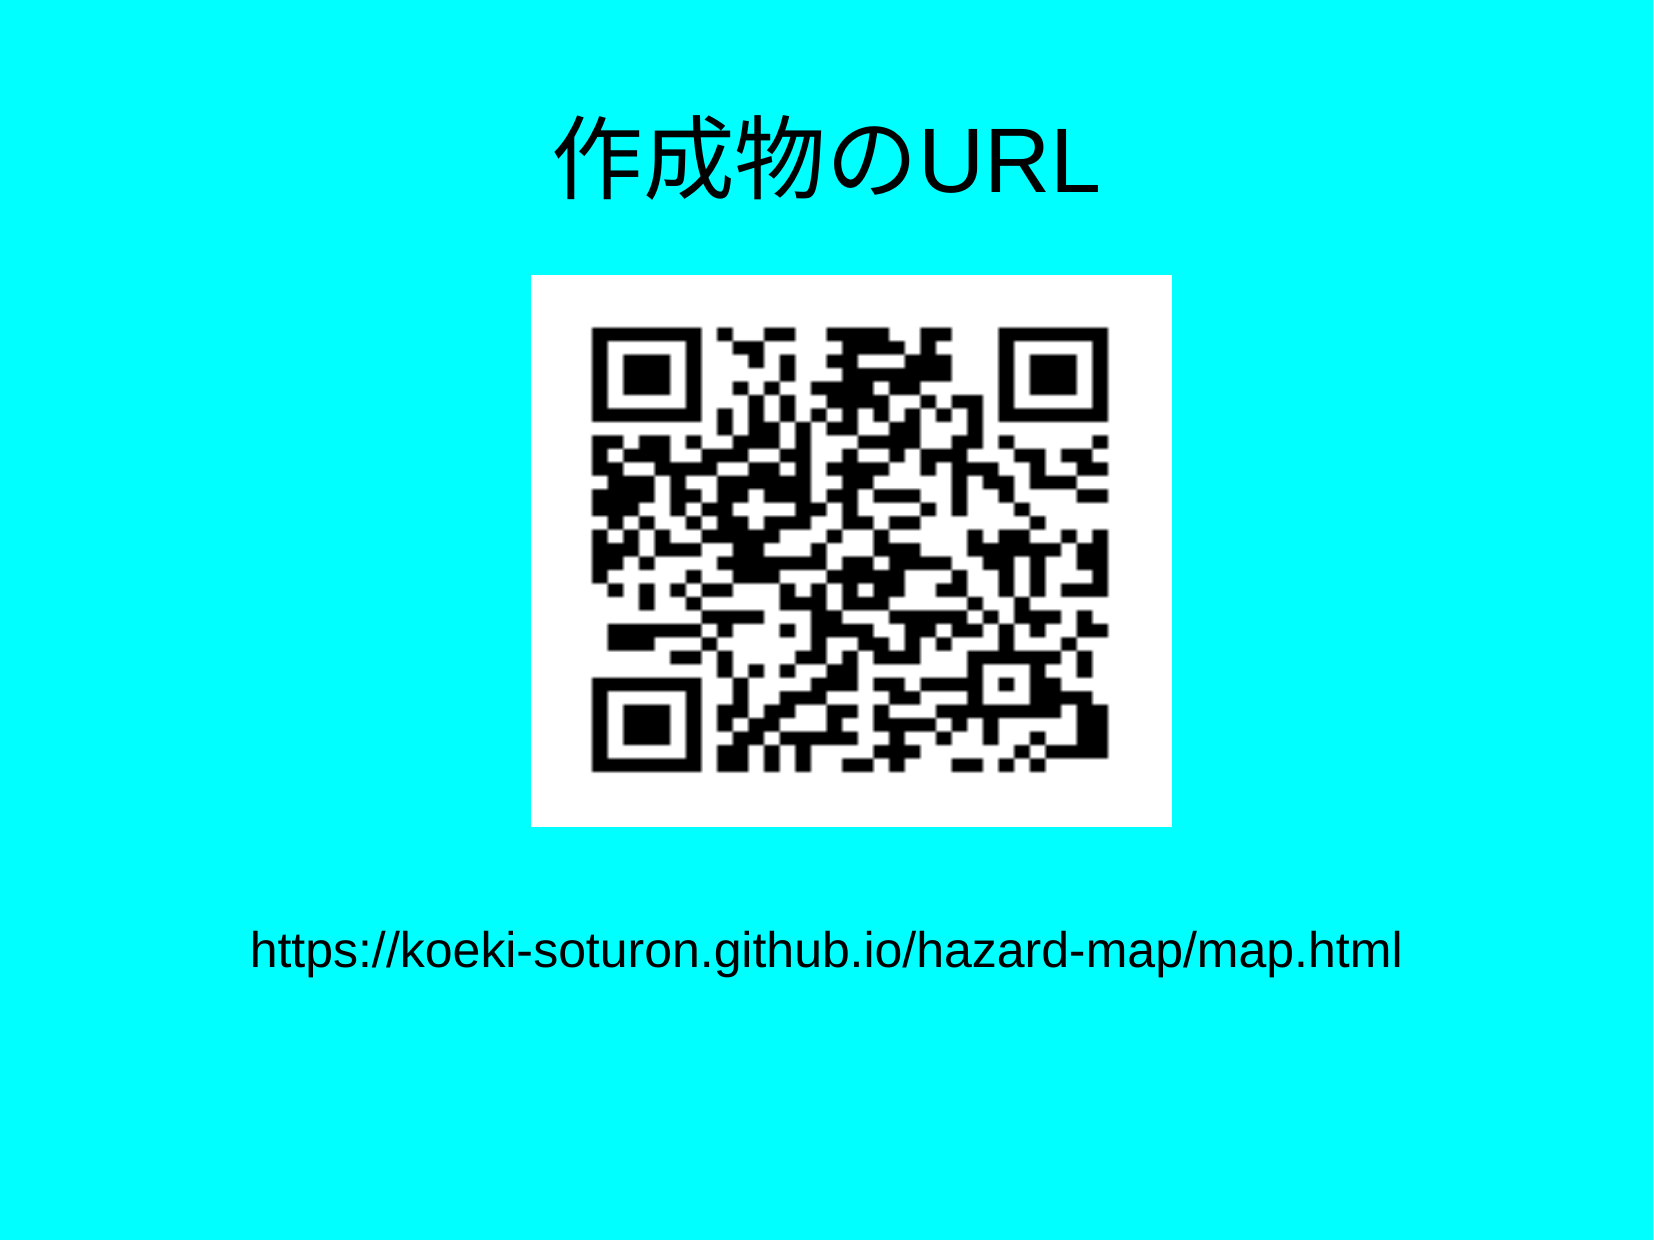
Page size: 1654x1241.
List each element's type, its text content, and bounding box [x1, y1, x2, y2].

title 作成物のURL [82, 56, 1571, 250]
subtitle https://koeki-soturon.github.io/hazard-map/map.html [82, 297, 1571, 1102]
picture [531, 275, 1172, 827]
